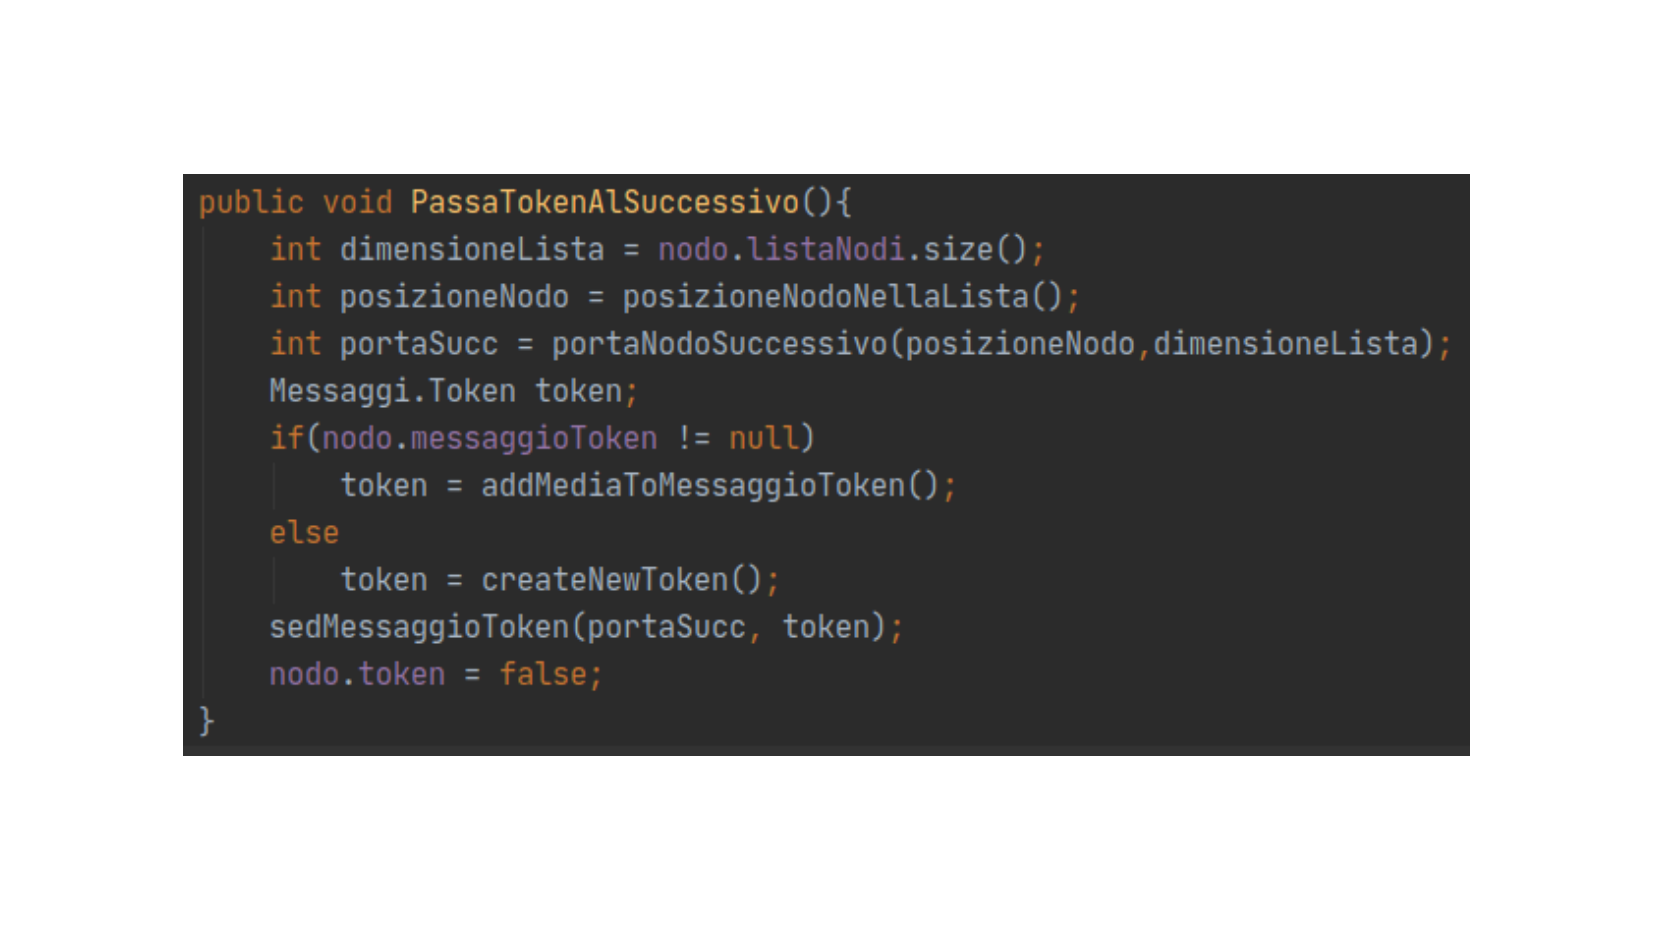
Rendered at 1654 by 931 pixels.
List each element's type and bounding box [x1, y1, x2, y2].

picture [183, 174, 1470, 756]
